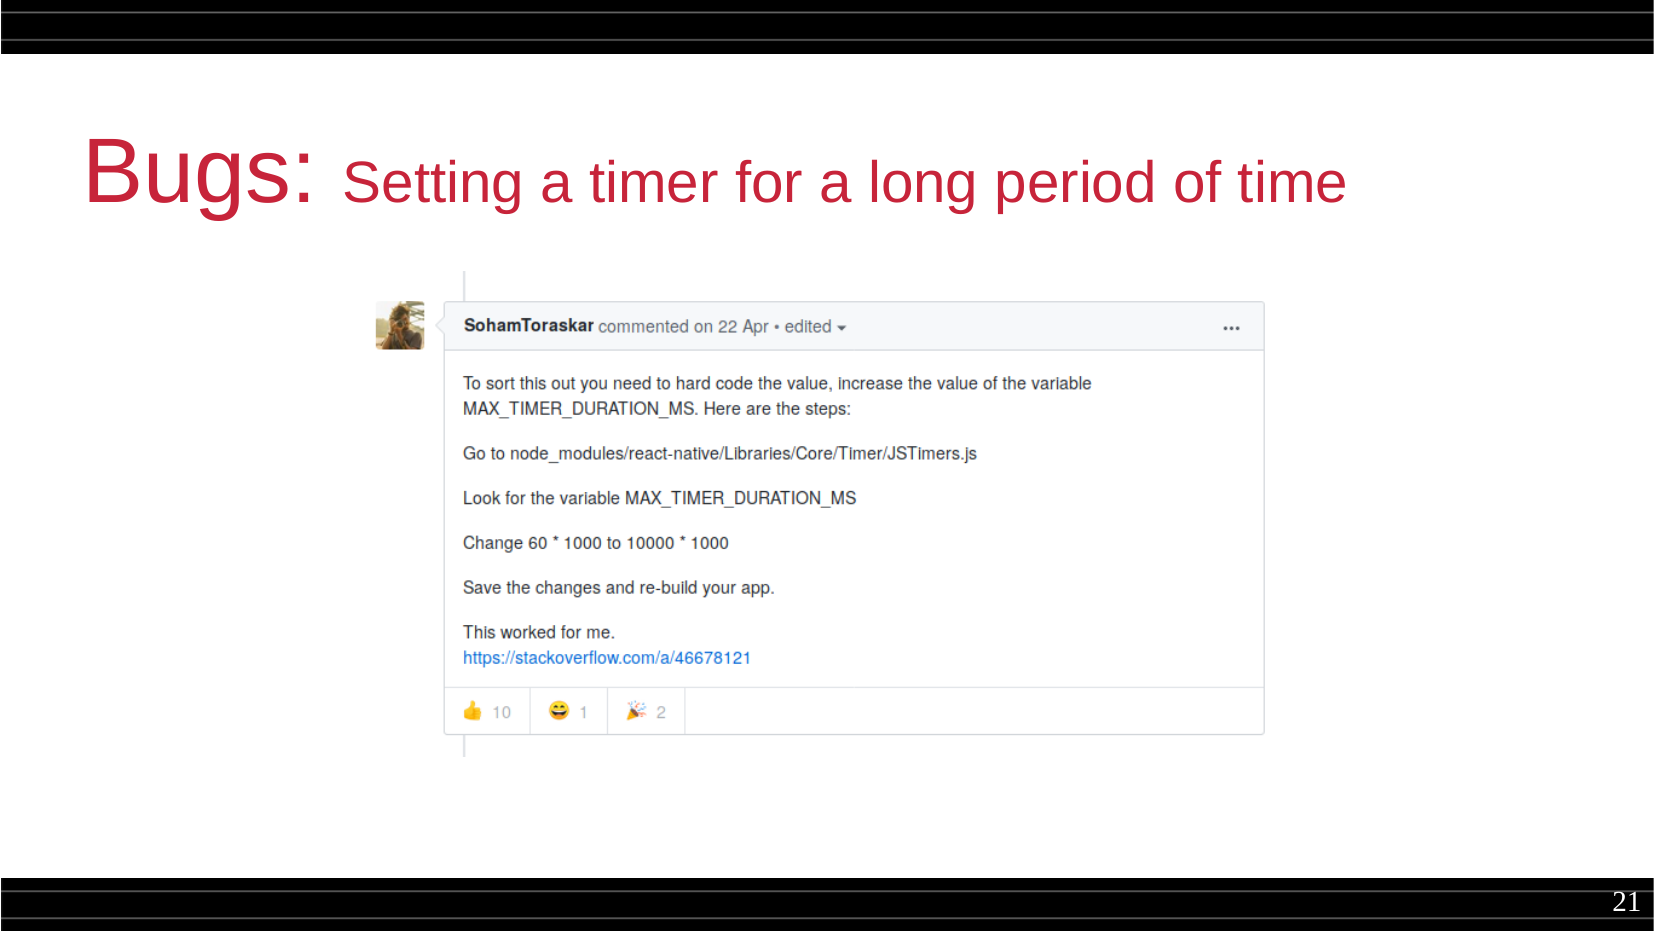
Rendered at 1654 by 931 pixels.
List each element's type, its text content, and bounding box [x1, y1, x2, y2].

picture [1, 0, 1654, 54]
picture [1, 878, 1654, 931]
title Bugs: Setting a timer for a long period of time [82, 92, 1571, 249]
picture [353, 271, 1300, 757]
